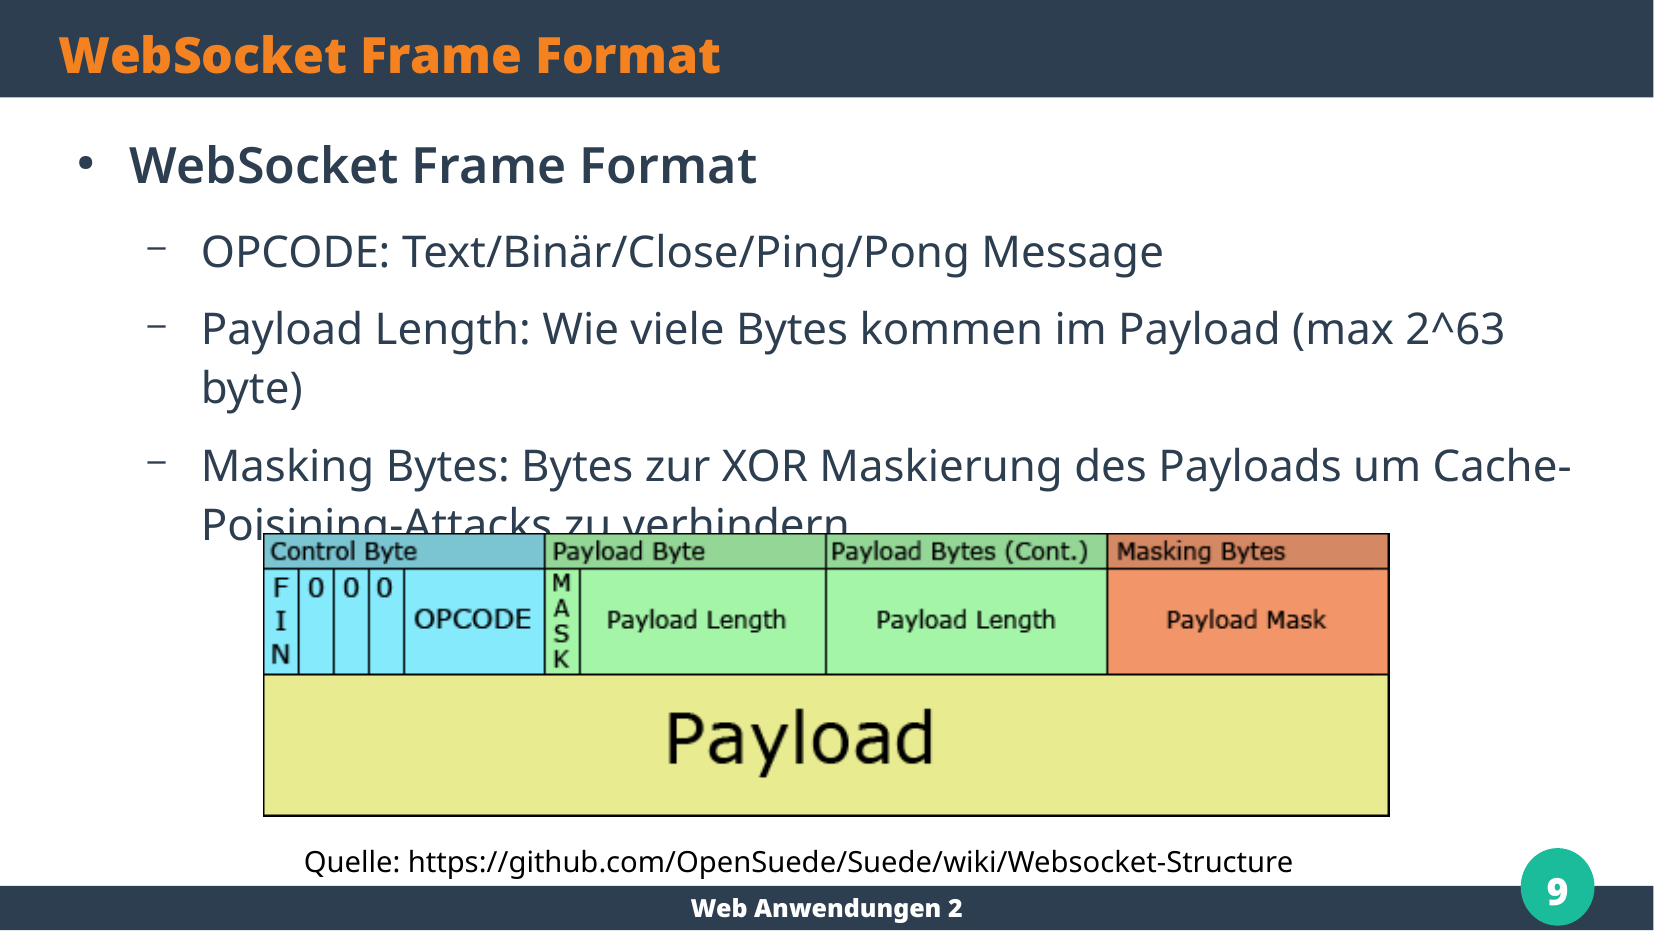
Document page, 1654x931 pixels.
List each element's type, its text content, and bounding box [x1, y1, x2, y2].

text_box Quelle: https://github.com/OpenSuede/Suede/wiki/Websocket-Structure [289, 833, 1365, 883]
title WebSocket Frame Format [59, 8, 1595, 89]
list WebSocket Frame Format OPCODE: Text/Binär/Close/Ping/Pong Message Payload Length: Wie viele Bytes kommen im Payload (max 2^63 byte) Masking Bytes: Bytes zur XOR Maskierung des Payloads um Cache-Poisining-Attacks zu verhindern [59, 129, 1595, 864]
picture [263, 533, 1390, 817]
